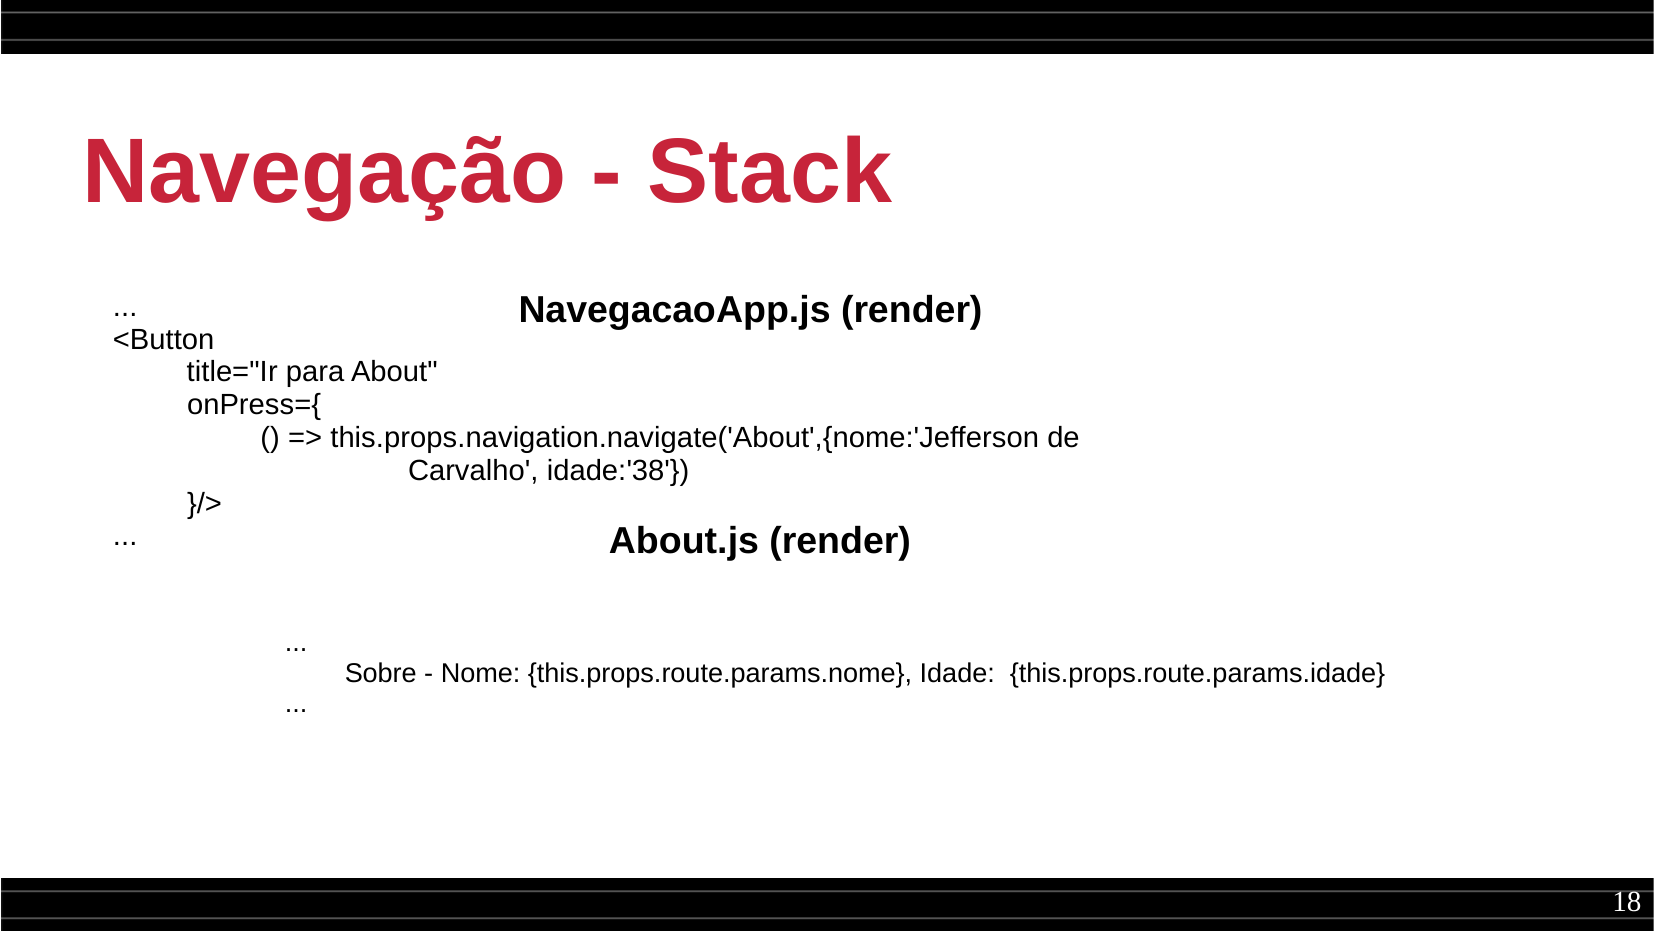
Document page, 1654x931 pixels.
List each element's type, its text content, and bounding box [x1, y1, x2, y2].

text_box About.js (render) [594, 511, 927, 569]
picture [1, 878, 1654, 931]
picture [1, 0, 1654, 54]
text_box NavegacaoApp.js (render) [503, 280, 998, 338]
title Navegação - Stack [82, 92, 1571, 249]
text_box ... Sobre - Nome: {this.props.route.params.nome}, Idade: {this.props.route.params.idade} ... [270, 574, 1610, 802]
text_box ... <Button title="Ir para About" onPress={ () => this.props.navigation.navigate('About',{nome:'Jefferson de Carvalho', idade:'38'}) }/> ... [98, 282, 1280, 560]
